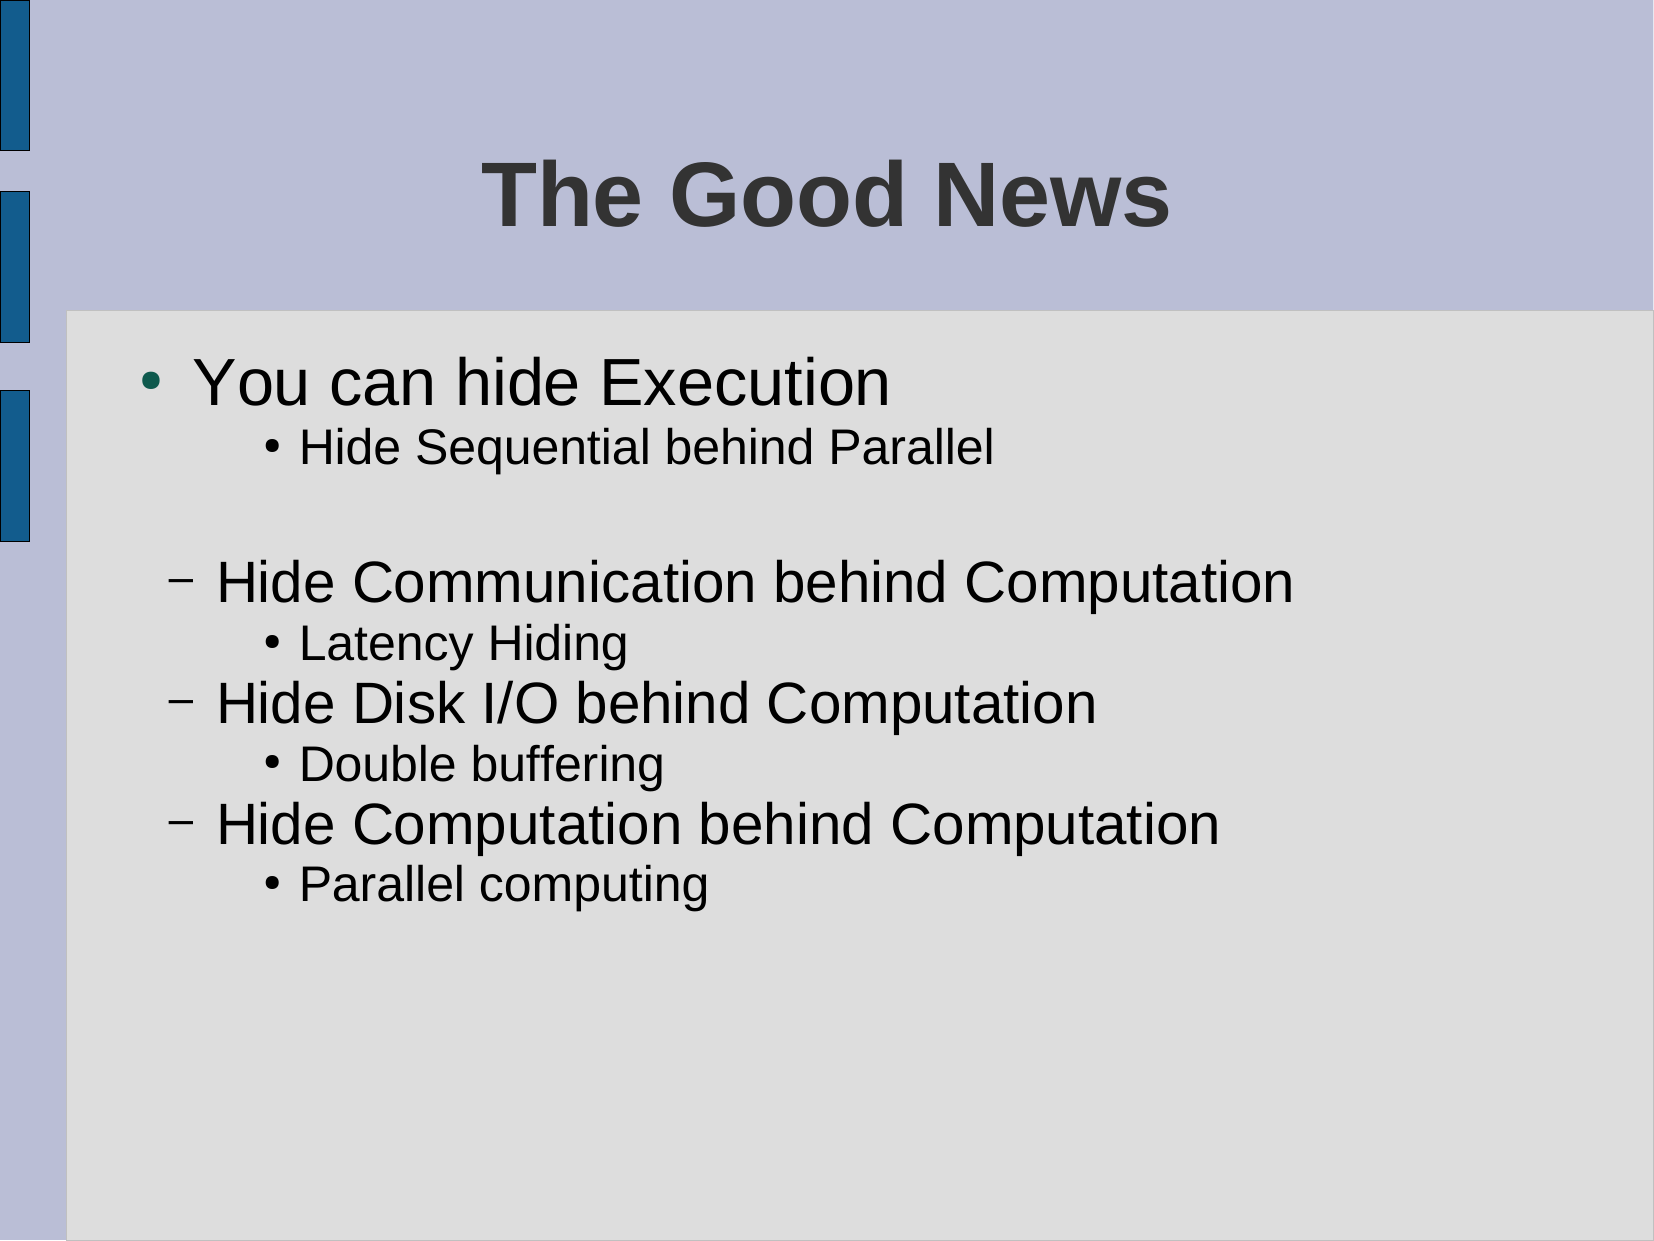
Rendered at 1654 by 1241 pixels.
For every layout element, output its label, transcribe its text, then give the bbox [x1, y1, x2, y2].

list You can hide Execution Hide Sequential behind Parallel Hide Communication behind Computation Latency Hiding Hide Disk I/O behind Computation Double buffering Hide Computation behind Computation Parallel computing [121, 344, 1534, 1112]
title The Good News [121, 98, 1534, 291]
